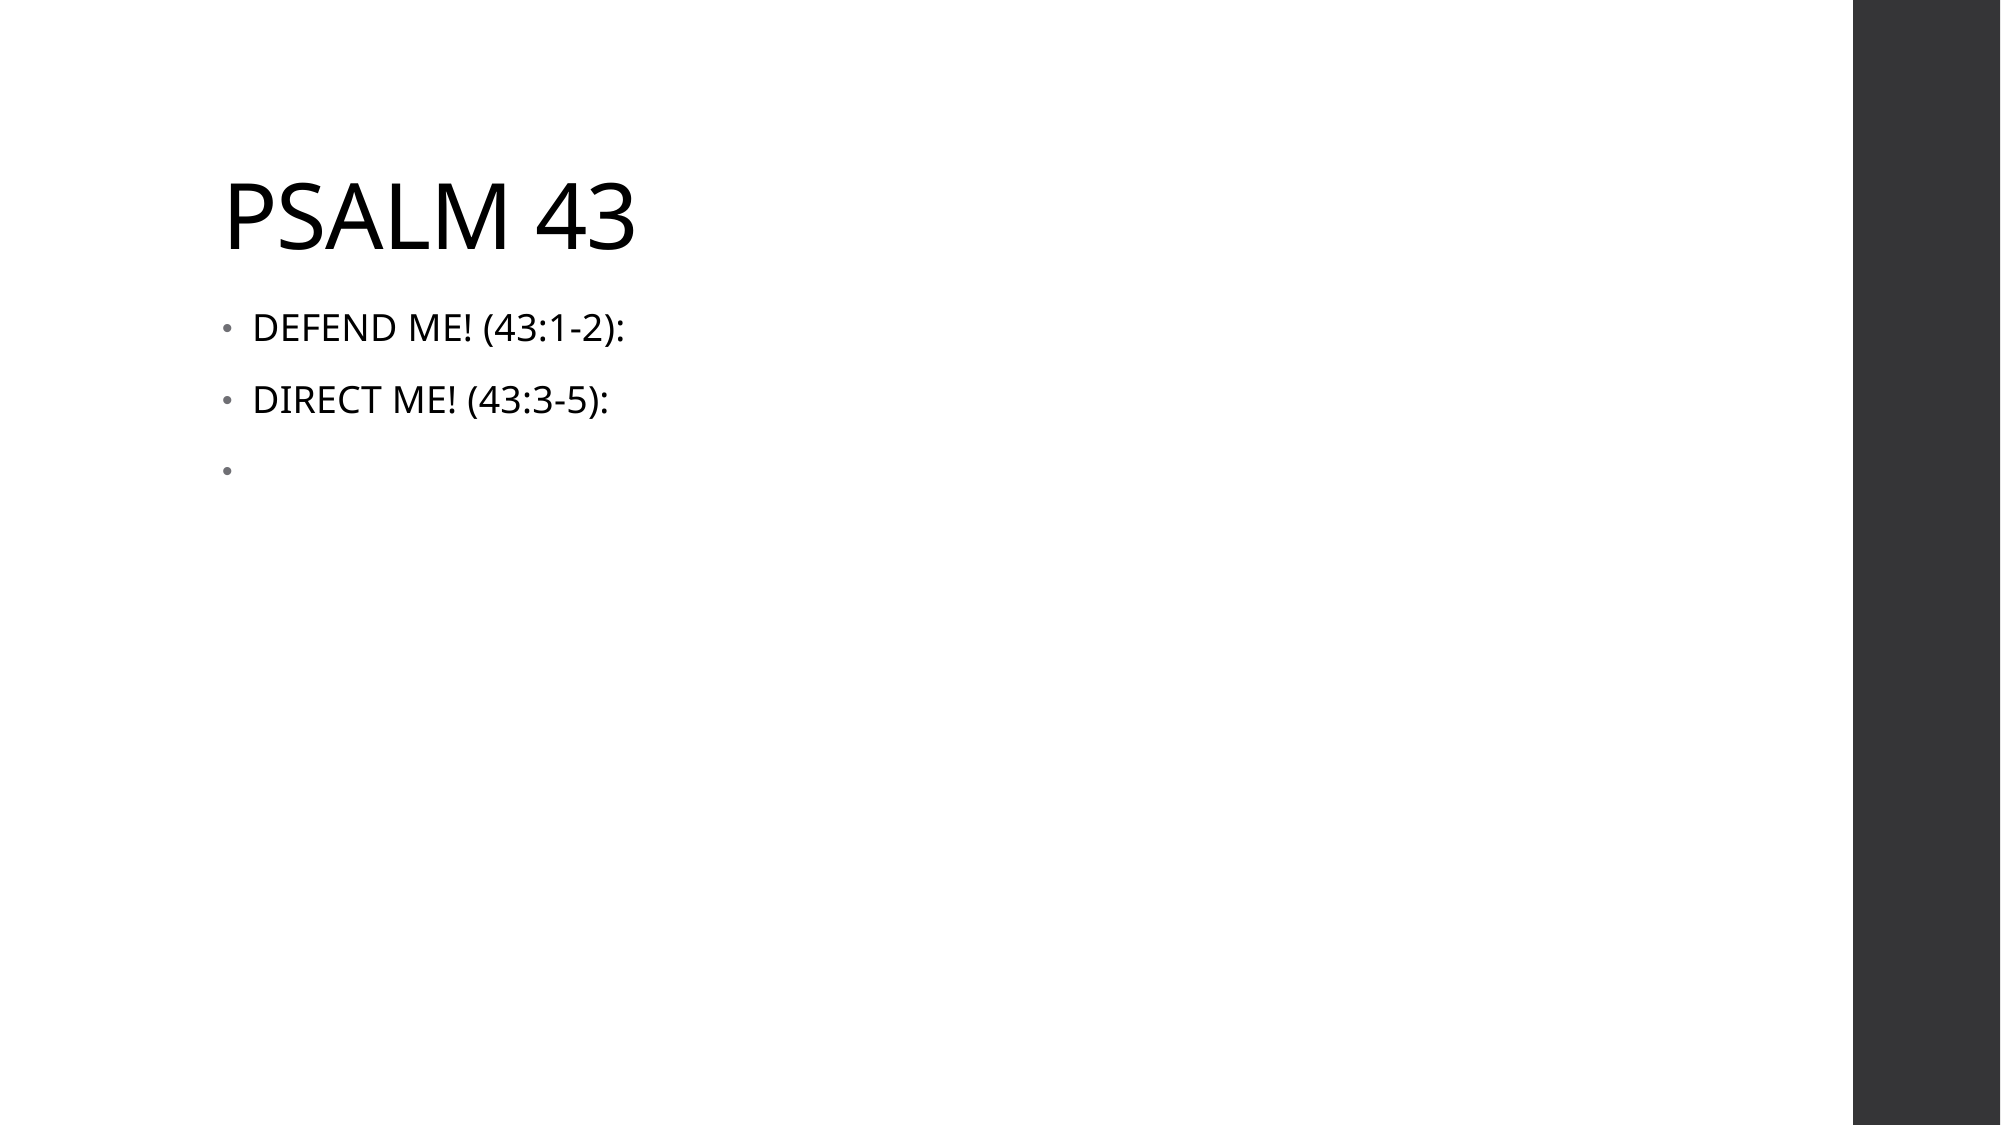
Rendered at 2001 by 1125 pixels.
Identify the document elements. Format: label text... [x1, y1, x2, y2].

title PSALM 43 [206, 60, 1797, 278]
list DEFEND ME! (43:1-2): DIRECT ME! (43:3-5): [206, 299, 1617, 1014]
